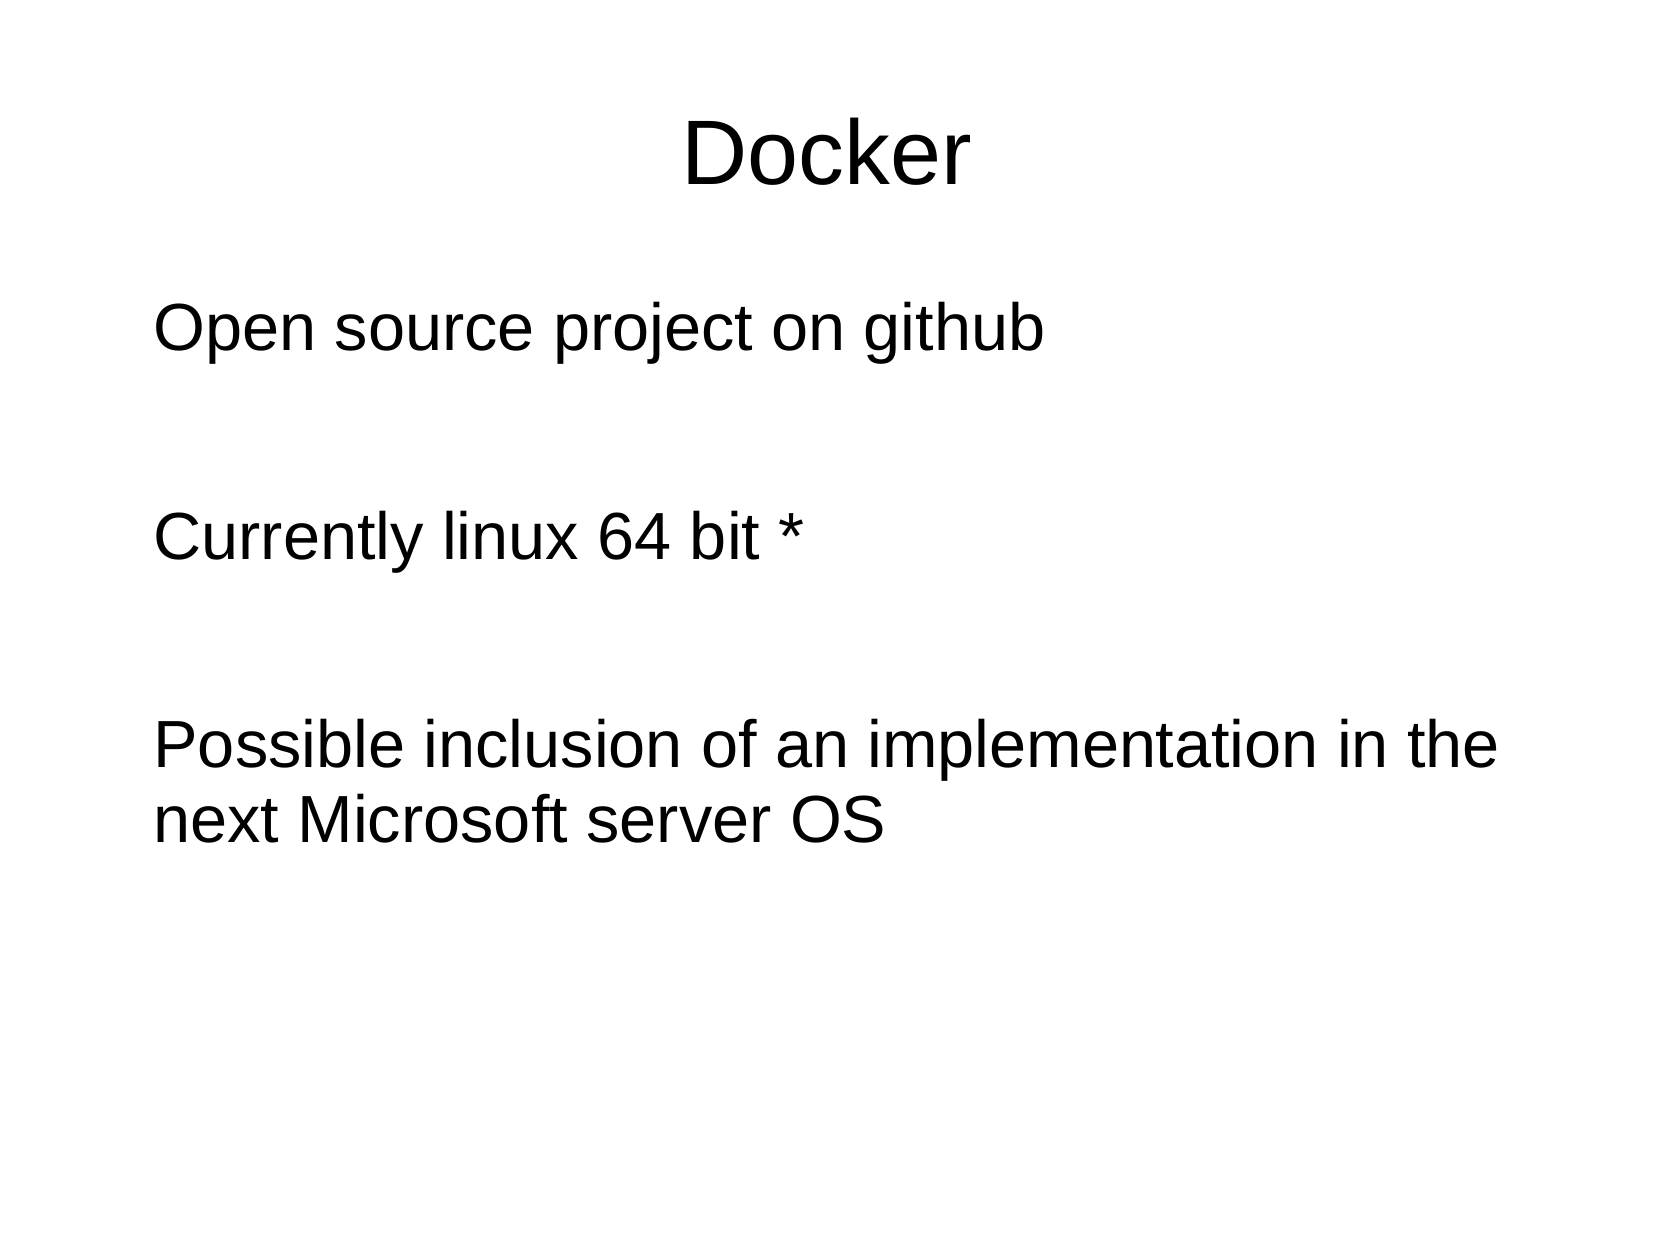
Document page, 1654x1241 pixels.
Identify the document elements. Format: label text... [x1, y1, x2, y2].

title Docker [82, 49, 1571, 257]
list Open source project on github Currently linux 64 bit * Possible inclusion of an implementation in the next Microsoft server OS [82, 290, 1571, 1010]
